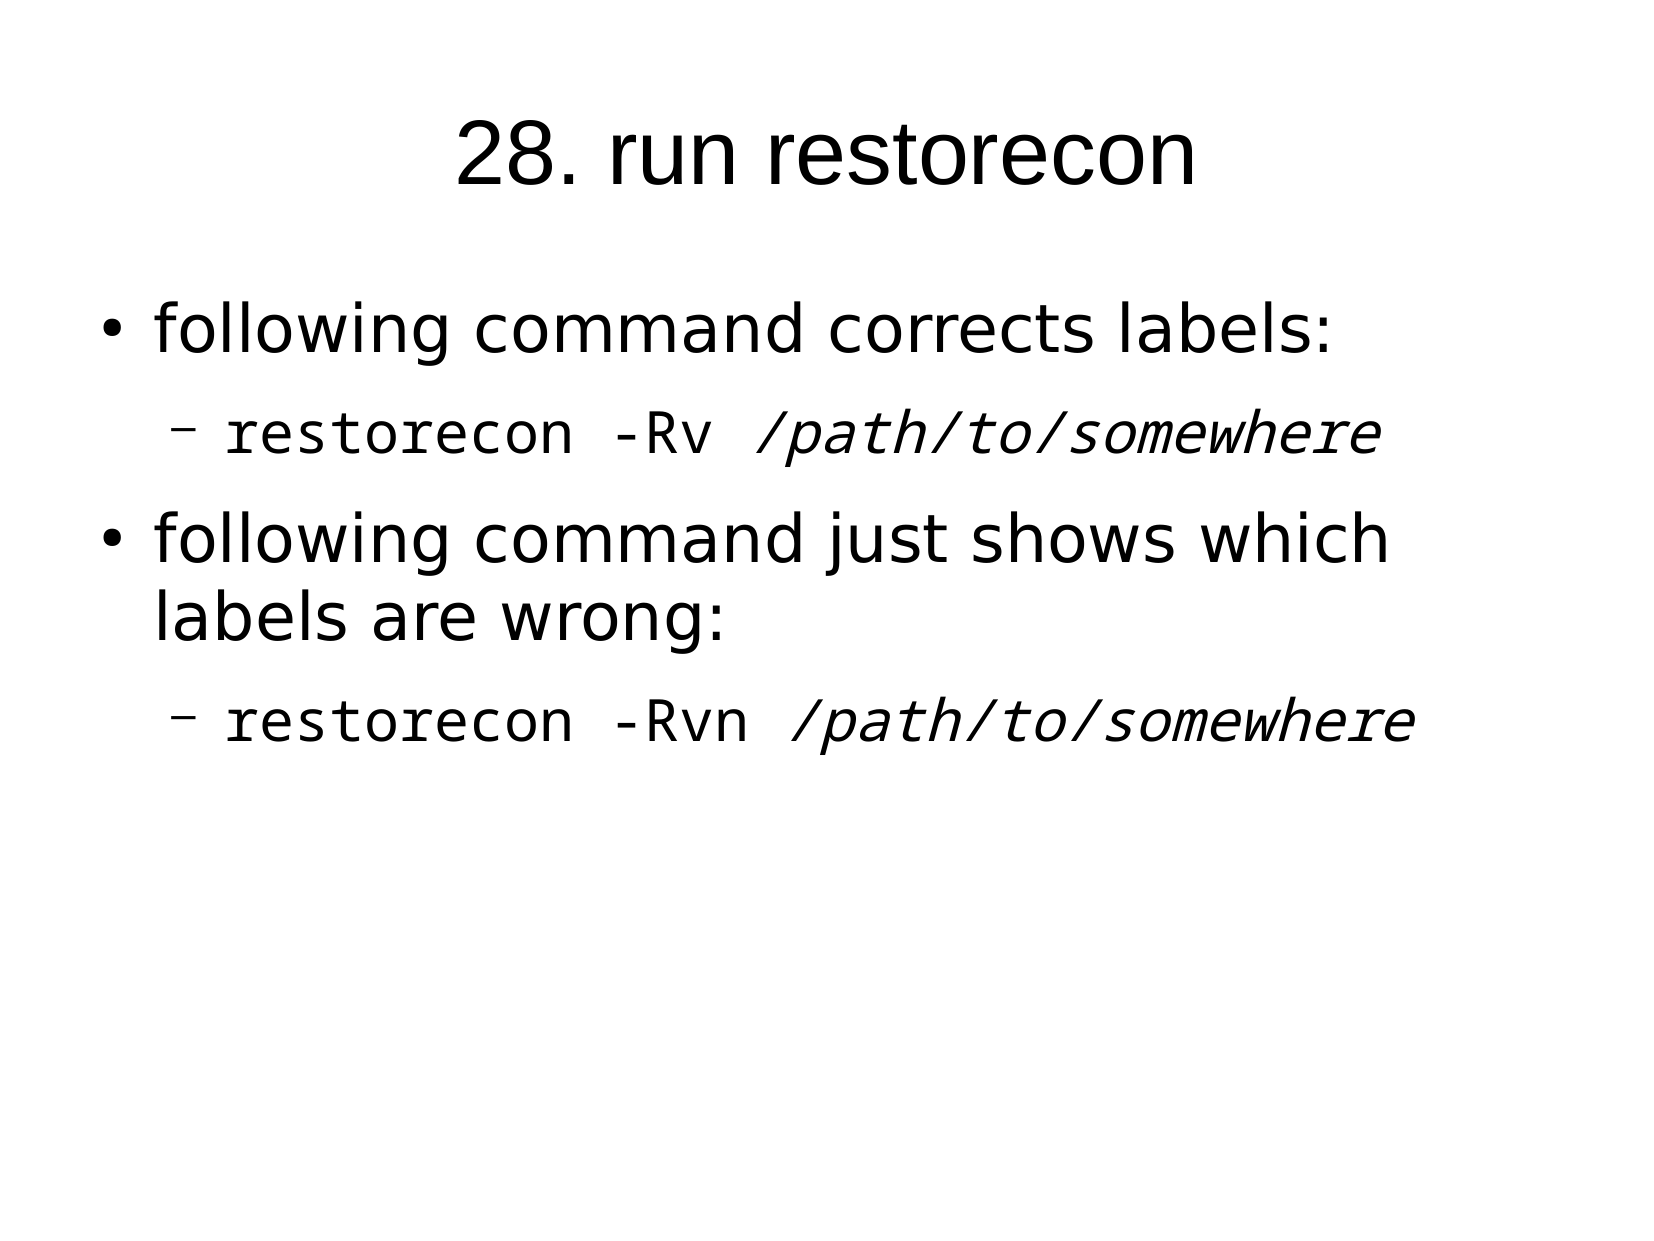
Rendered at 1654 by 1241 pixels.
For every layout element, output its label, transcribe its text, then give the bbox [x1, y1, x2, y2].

title 28. run restorecon [82, 49, 1571, 257]
list following command corrects labels: restorecon -Rv /path/to/somewhere following command just shows which labels are wrong: restorecon -Rvn /path/to/somewhere [82, 290, 1571, 1010]
